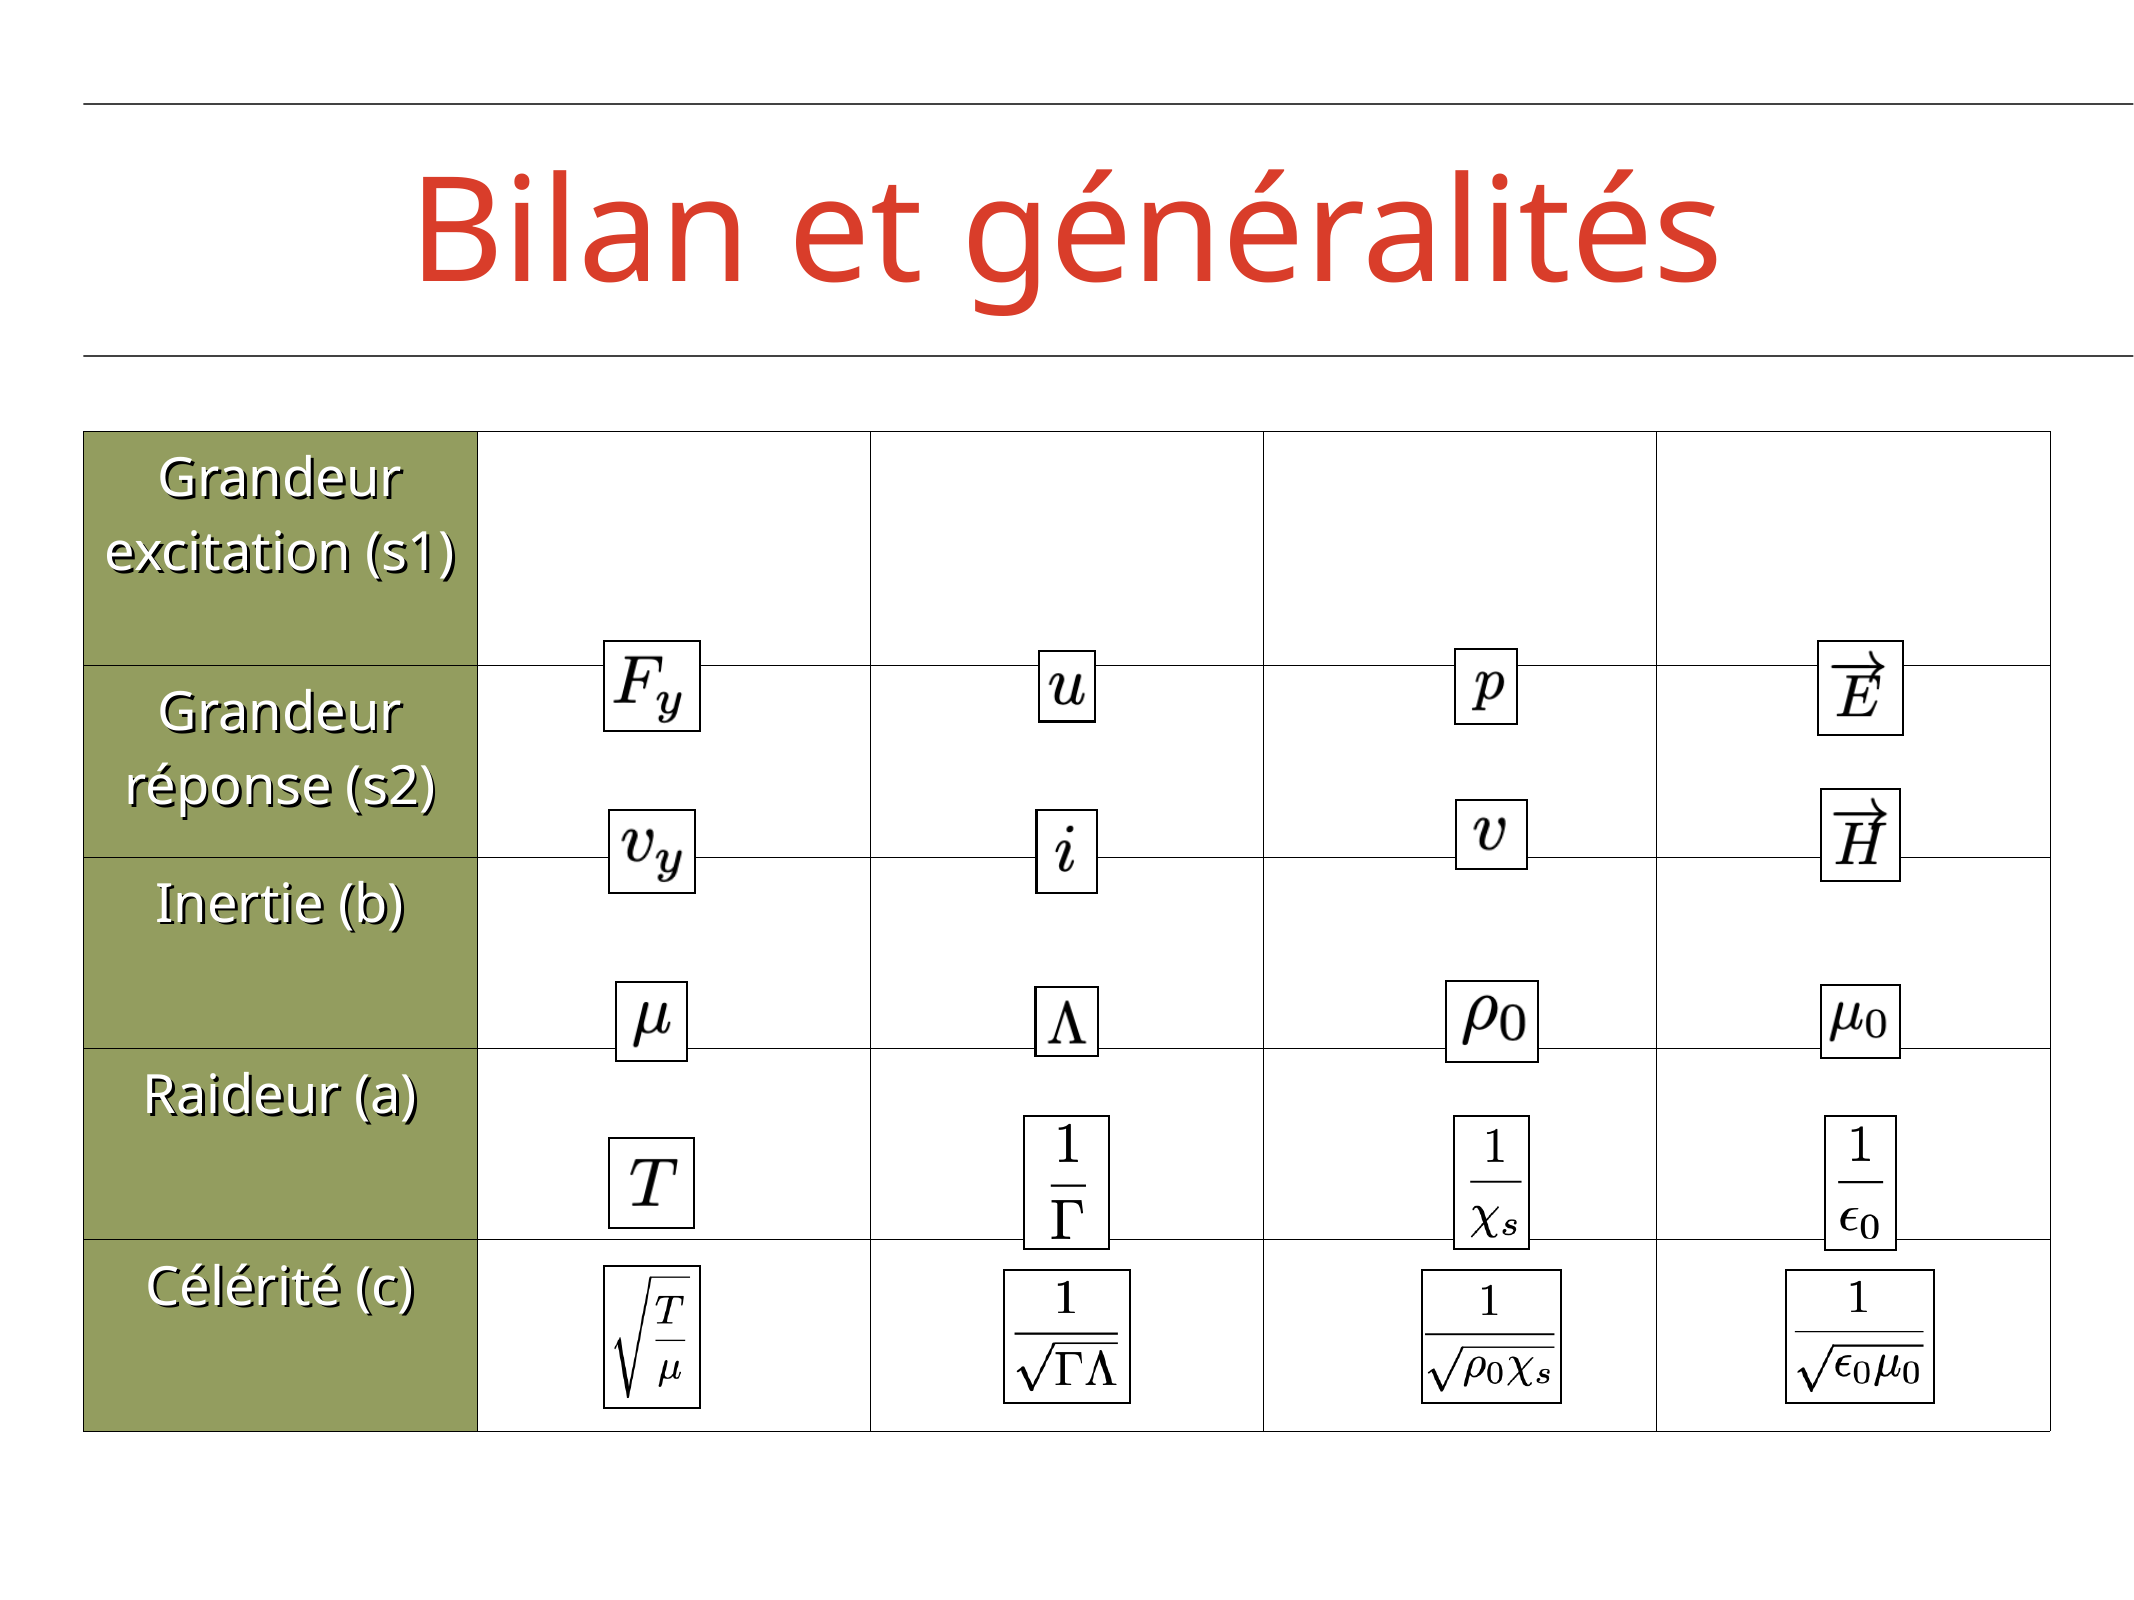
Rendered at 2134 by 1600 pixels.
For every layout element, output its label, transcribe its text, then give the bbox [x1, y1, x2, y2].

table_cell [478, 666, 870, 857]
table_cell [1657, 1049, 2050, 1239]
table_cell [478, 1240, 870, 1431]
table_cell [1264, 858, 1656, 1048]
table_cell [1264, 1049, 1656, 1239]
text_box Bilan et généralités [83, 131, 2050, 332]
picture [1039, 651, 1094, 721]
table_cell [1657, 666, 2050, 857]
table_cell [1657, 858, 2050, 1048]
picture [1456, 801, 1526, 869]
table_header [871, 432, 1263, 665]
table_cell [871, 858, 1263, 1048]
table_cell [1264, 666, 1656, 857]
table_cell [478, 1049, 870, 1239]
picture [609, 810, 694, 892]
picture [1447, 981, 1537, 1062]
picture [609, 1139, 694, 1227]
table_cell [871, 1049, 1263, 1239]
picture [604, 642, 699, 730]
table_cell [478, 858, 870, 1048]
table_header Grandeur excitation (s1) [84, 432, 477, 665]
picture [604, 1266, 699, 1407]
table_header [1657, 432, 2050, 665]
table_cell [1657, 1240, 2050, 1431]
table_cell Inertie (b) [84, 858, 477, 1048]
picture [1454, 1117, 1528, 1249]
table_cell Célérité (c) [84, 1240, 477, 1431]
picture [1422, 1271, 1561, 1403]
table_cell [1264, 1240, 1656, 1431]
picture [1821, 986, 1899, 1057]
table_header [1264, 432, 1656, 665]
picture [1004, 1271, 1129, 1403]
table_cell [871, 1240, 1263, 1431]
table_header [478, 432, 870, 665]
picture [1821, 789, 1899, 880]
picture [1037, 810, 1096, 892]
picture [1455, 649, 1517, 723]
picture [1825, 1116, 1895, 1249]
picture [1818, 642, 1902, 734]
table_cell [871, 666, 1263, 857]
picture [617, 982, 686, 1061]
picture [1036, 988, 1097, 1055]
picture [1025, 1117, 1109, 1249]
table_cell Raideur (a) [84, 1049, 477, 1239]
picture [1787, 1271, 1934, 1403]
table_cell Grandeur réponse (s2) [84, 666, 477, 857]
